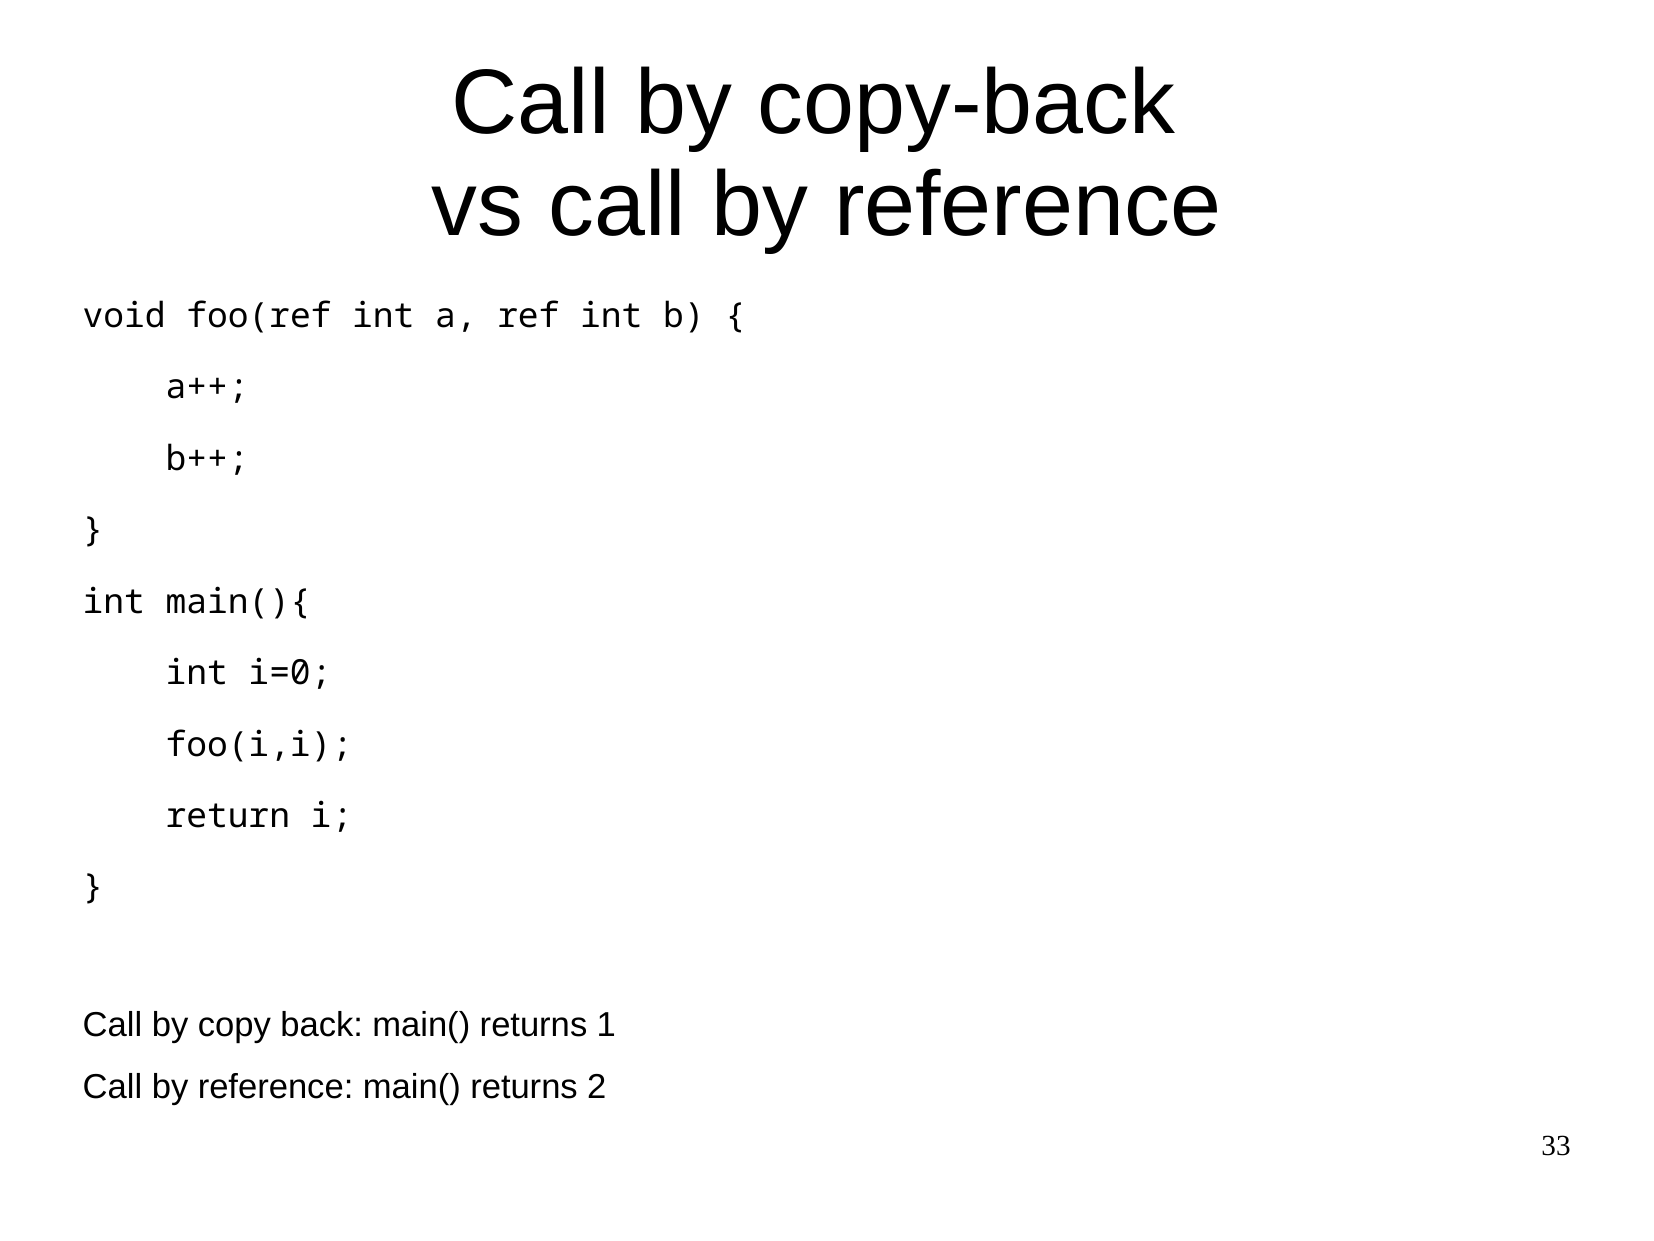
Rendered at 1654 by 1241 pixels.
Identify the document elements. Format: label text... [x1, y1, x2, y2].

list void foo(ref int a, ref int b) { a++; b++; } int main(){ int i=0; foo(i,i); return i; } Call by copy back: main() returns 1 Call by reference: main() returns 2 [82, 290, 1571, 1109]
title Call by copy-back vs call by reference [82, 49, 1571, 257]
